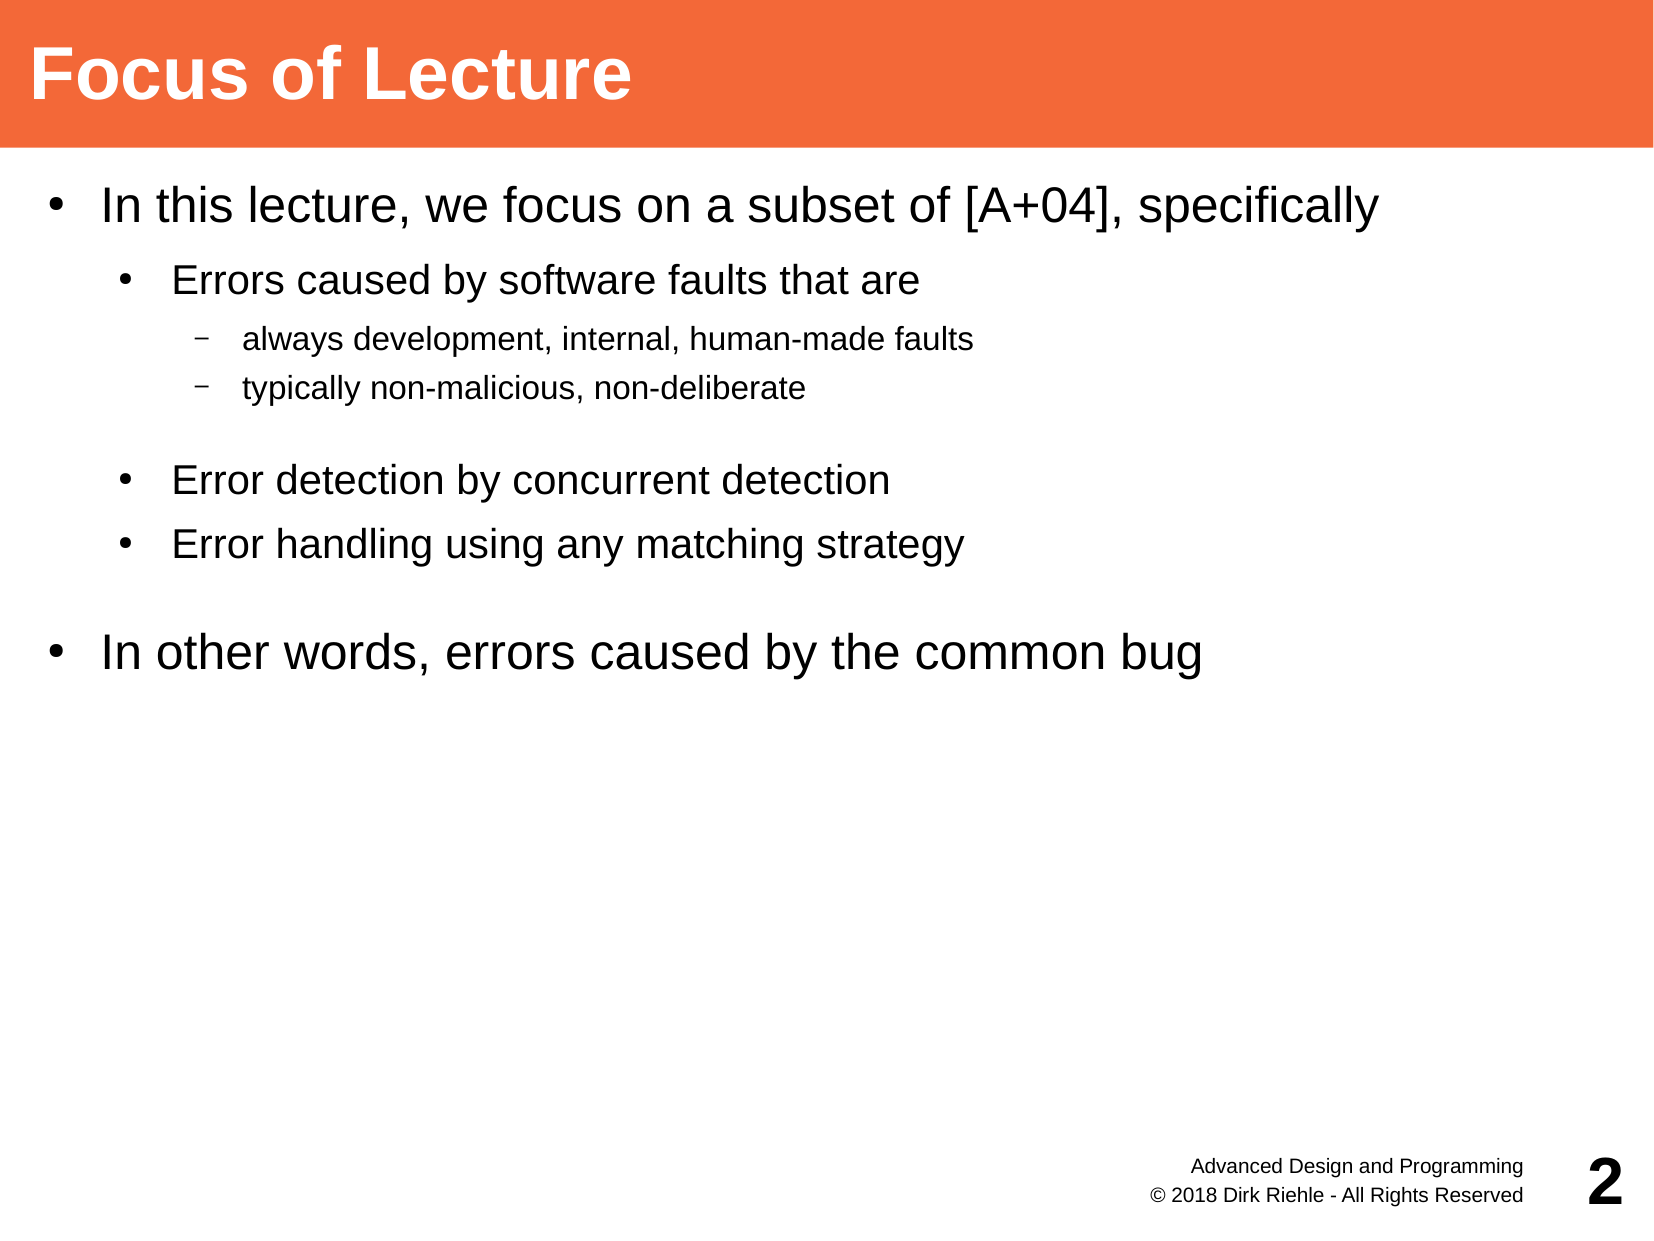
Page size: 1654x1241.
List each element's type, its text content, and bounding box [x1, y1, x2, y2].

title Focus of Lecture [0, 0, 1654, 148]
list In this lecture, we focus on a subset of [A+04], specifically Errors caused by software faults that are always development, internal, human-made faults typically non-malicious, non-deliberate Error detection by concurrent detection Error handling using any matching strategy In other words, errors caused by the common bug [29, 177, 1625, 1063]
